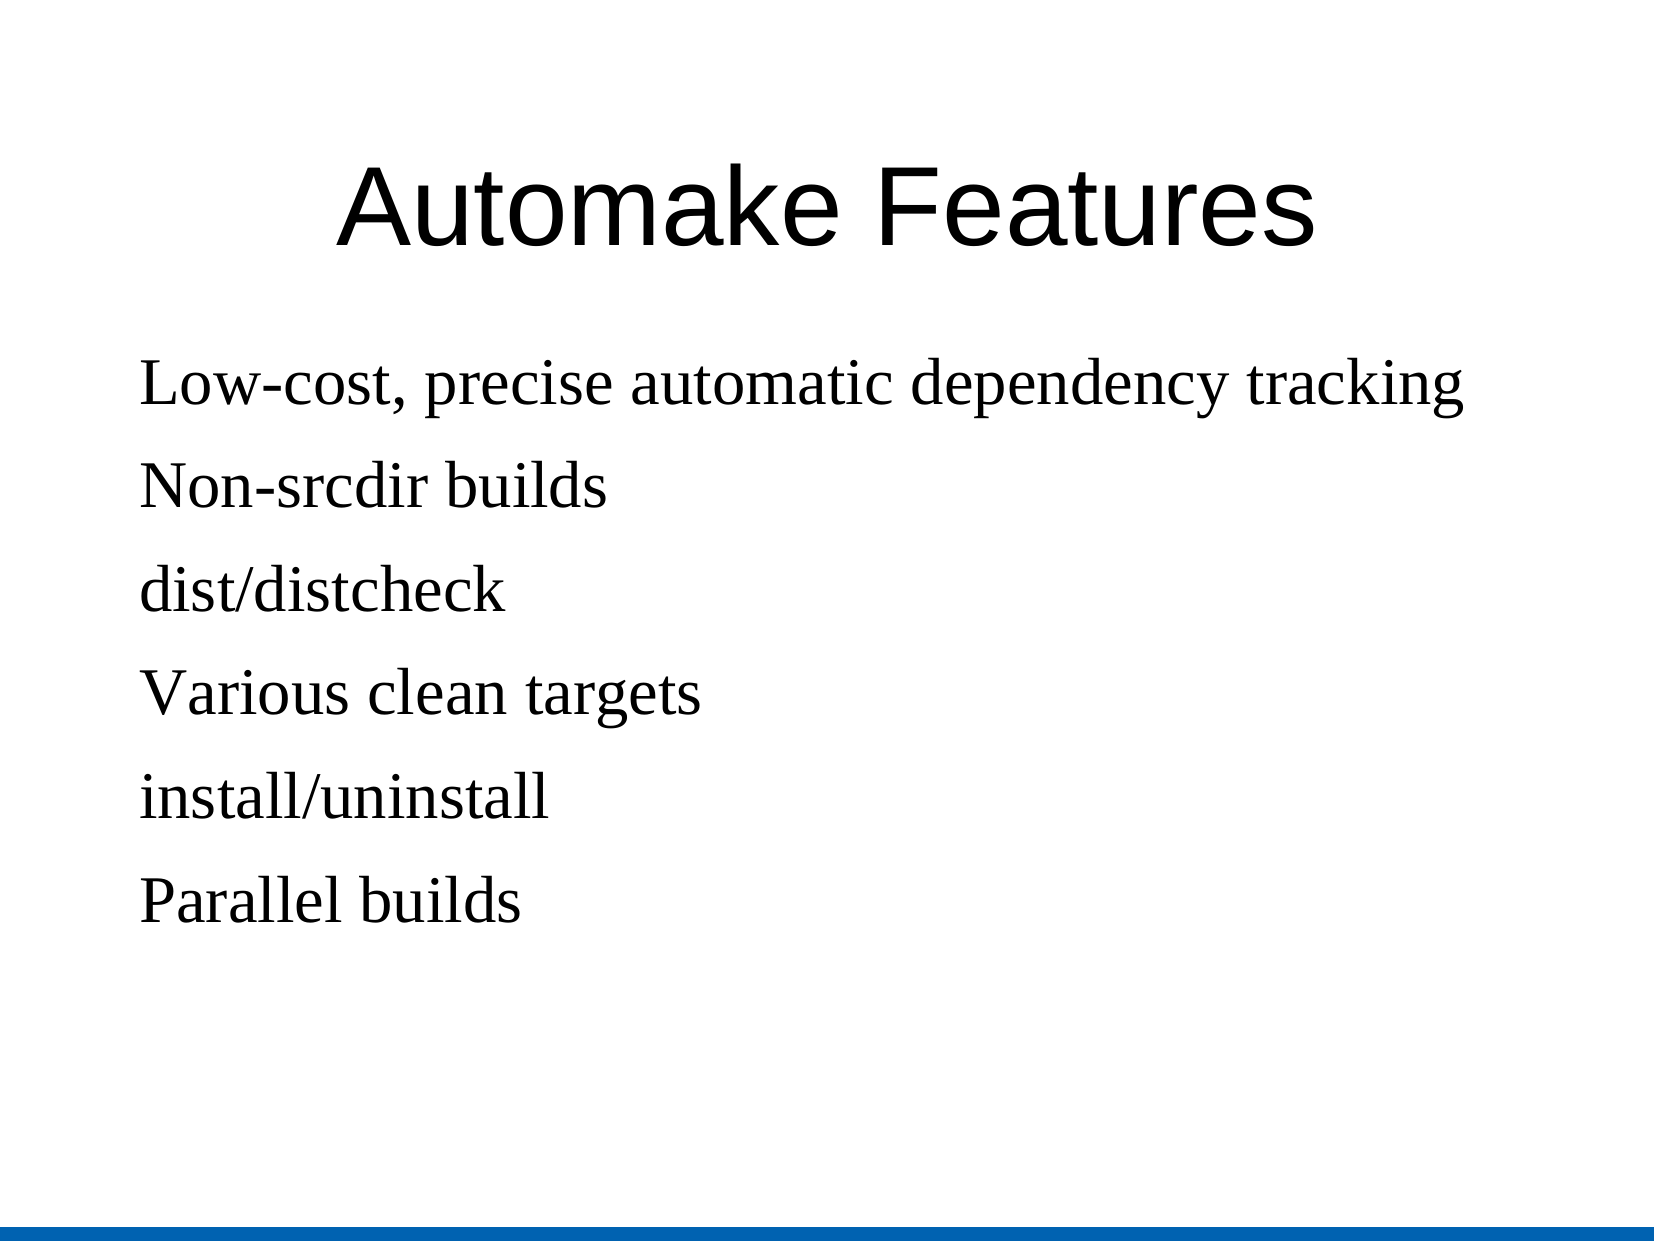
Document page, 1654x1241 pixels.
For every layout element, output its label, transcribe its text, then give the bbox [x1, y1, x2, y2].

title Automake Features [121, 102, 1533, 311]
list Low-cost, precise automatic dependency tracking Non-srcdir builds dist/distcheck Various clean targets install/uninstall Parallel builds [121, 344, 1533, 1127]
